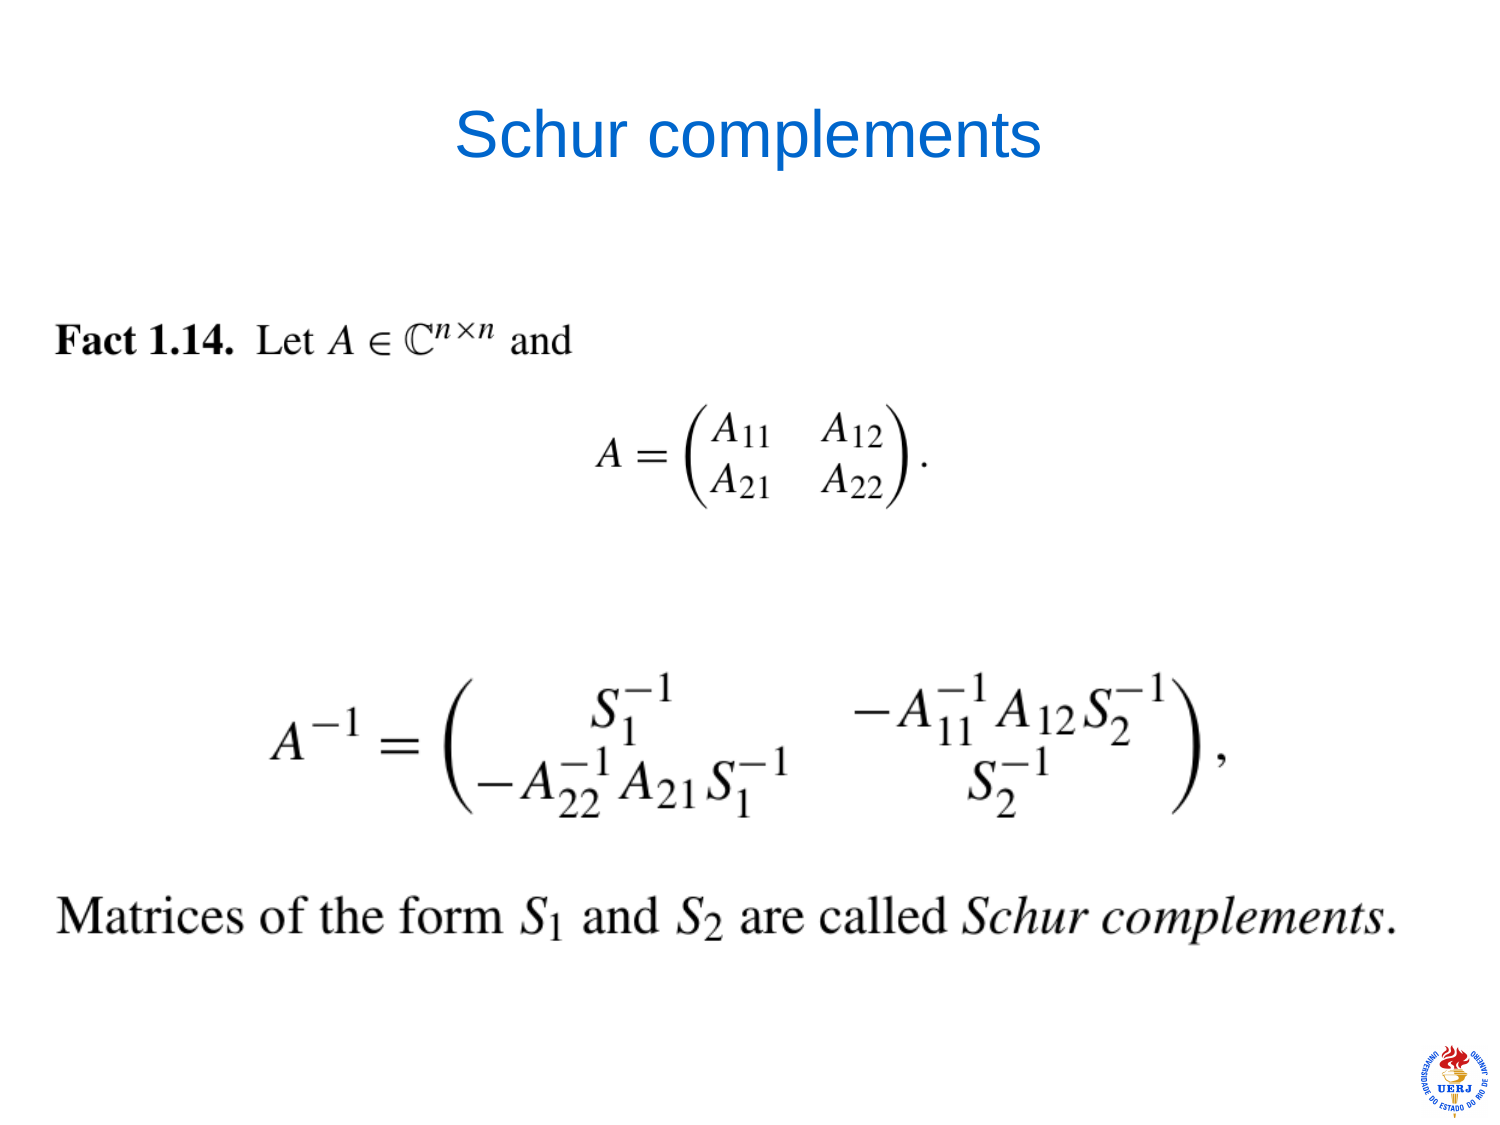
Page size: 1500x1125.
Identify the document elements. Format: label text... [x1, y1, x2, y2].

title Schur complements [75, 45, 1424, 232]
picture [0, 862, 1493, 979]
picture [1421, 1045, 1488, 1118]
picture [0, 290, 1492, 571]
picture [203, 631, 1321, 832]
